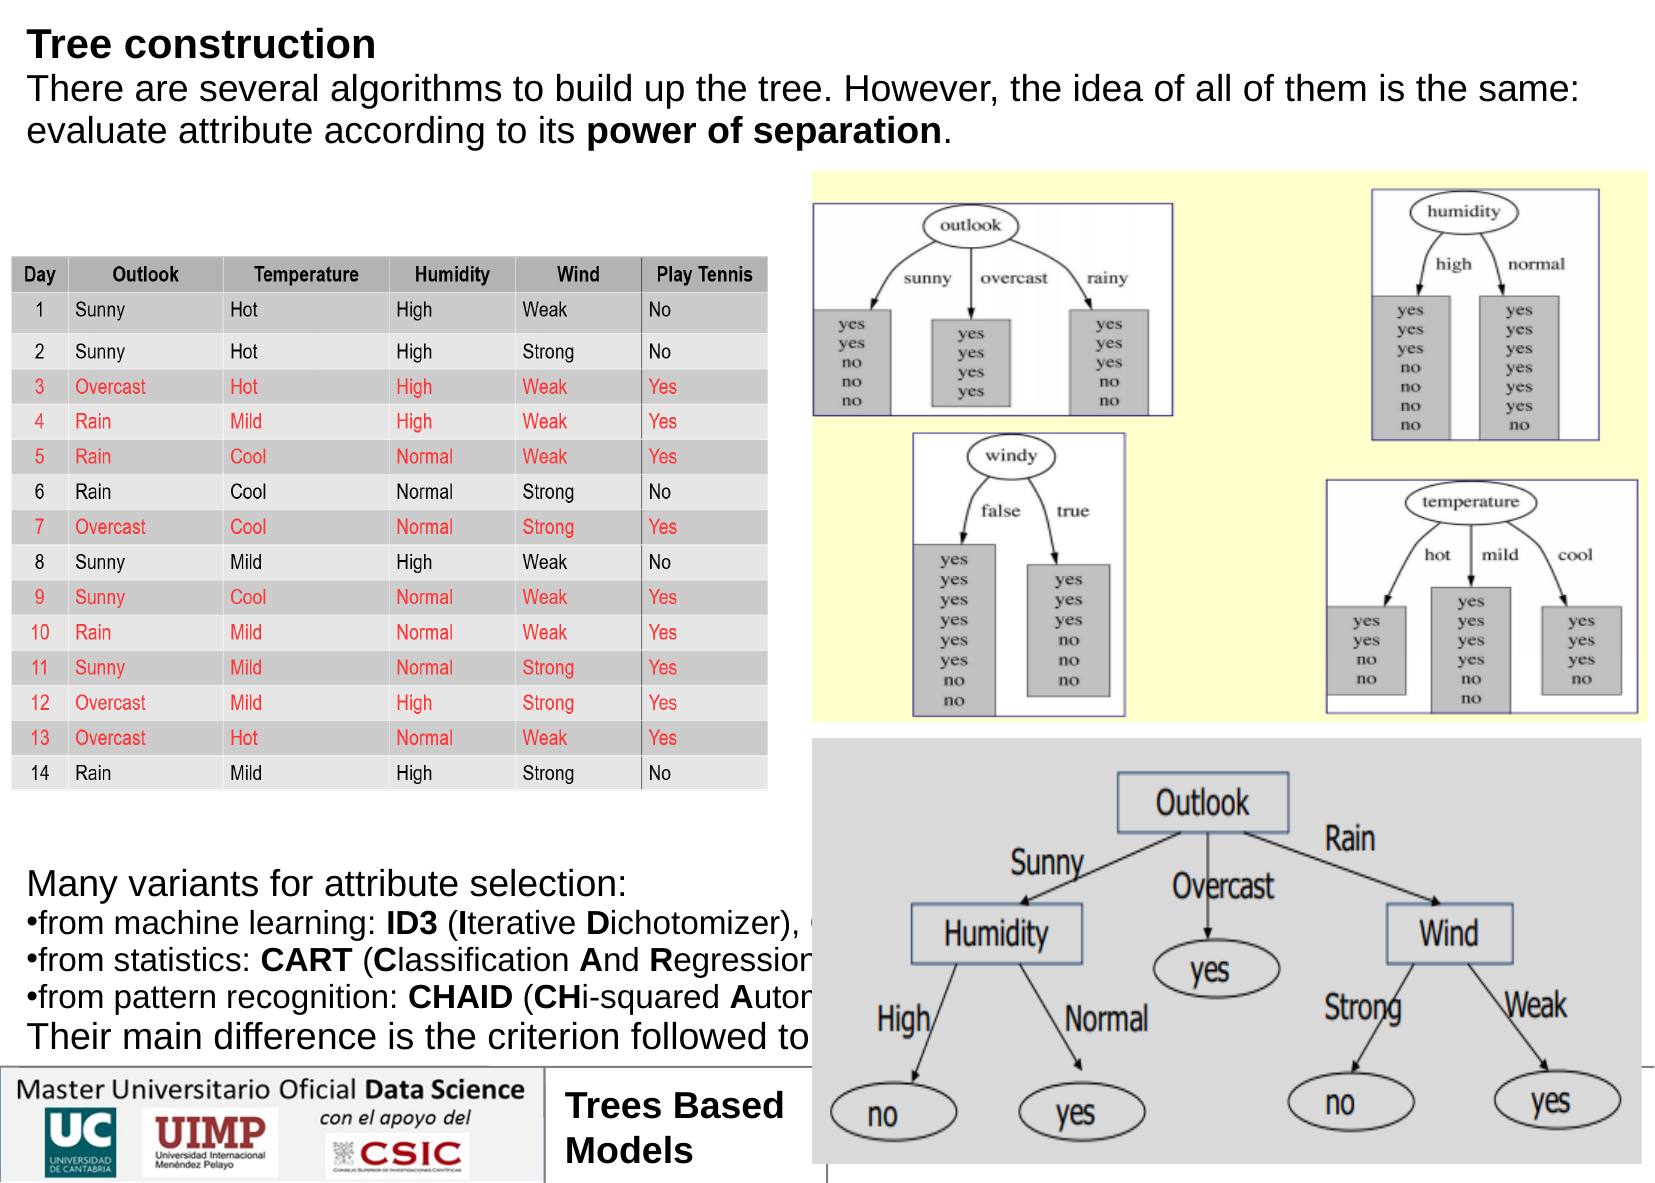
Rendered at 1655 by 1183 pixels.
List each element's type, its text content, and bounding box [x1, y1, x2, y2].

picture [812, 171, 1649, 722]
text_box Tree construction There are several algorithms to build up the tree. However, the idea of all of them is the same: evaluate attribute according to its power of separation. Many variants for attribute selection: from machine learning: ID3 (Iterative Dichotomizer), C4.5 and C5.0 (Quinlan 86, 93) from statistics: CART (Classification And Regression Trees) (Breiman et al. 84) from pattern recognition: CHAID (CHi-squared Automated Interaction Detection) (Magidson 94) Their main difference is the criterion followed to perform the division of the node (splitting) [11, 11, 1643, 1062]
picture [0, 1068, 543, 1182]
picture [812, 738, 1642, 1164]
picture [11, 254, 768, 798]
picture [546, 1068, 550, 1182]
